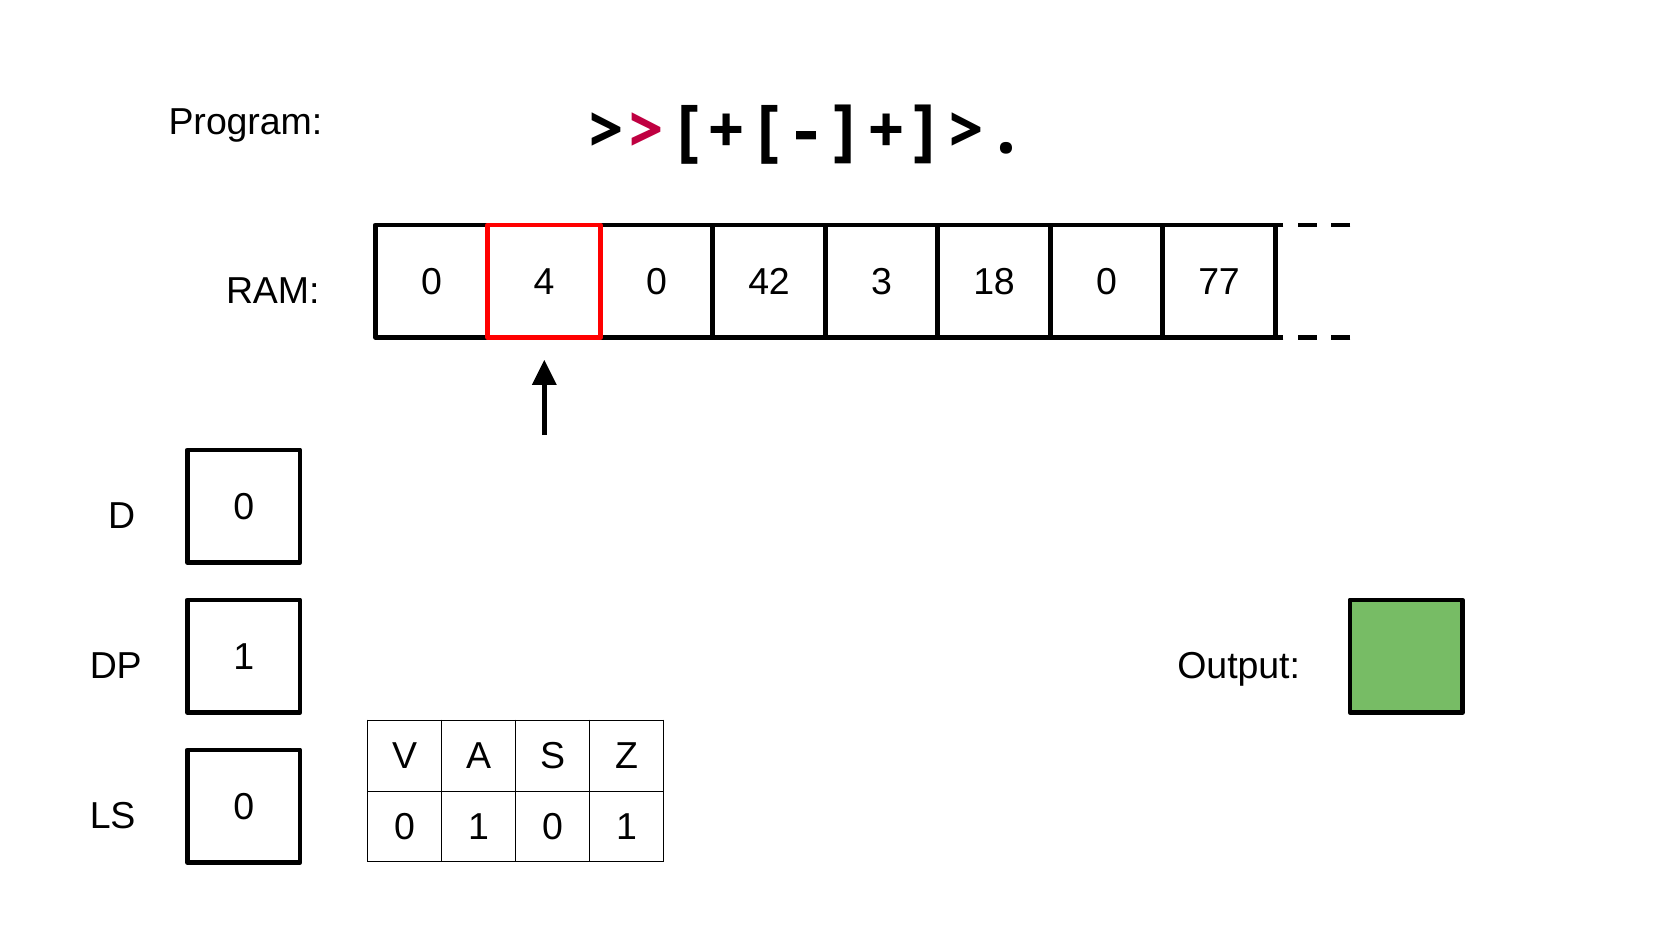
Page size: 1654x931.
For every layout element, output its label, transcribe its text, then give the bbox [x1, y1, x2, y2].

text_box 0 [375, 224, 487, 338]
text_box 0 [601, 224, 712, 338]
table_header Z [590, 721, 663, 791]
text_box >>[+[-]+]>. [337, 75, 1276, 168]
text_box 0 [1050, 224, 1162, 338]
text_box [1349, 599, 1463, 713]
text_box D [93, 487, 151, 545]
table_cell 0 [368, 792, 441, 861]
text_box 1 [187, 599, 300, 713]
table_header S [516, 721, 589, 791]
text_box RAM: [211, 262, 362, 362]
table_header V [368, 721, 441, 791]
text_box 0 [187, 449, 300, 563]
text_box Output: [1162, 637, 1336, 737]
text_box 77 [1162, 224, 1276, 338]
text_box LS [75, 787, 151, 845]
text_box 0 [187, 749, 300, 863]
text_box 4 [487, 224, 601, 338]
text_box Program: [153, 93, 337, 151]
text_box 3 [825, 224, 937, 338]
text_box 42 [712, 224, 825, 338]
table_cell 0 [516, 792, 589, 861]
text_box DP [75, 637, 157, 695]
table_header A [442, 721, 515, 791]
table_cell 1 [442, 792, 515, 861]
table_cell 1 [590, 792, 663, 861]
text_box 18 [937, 224, 1050, 338]
